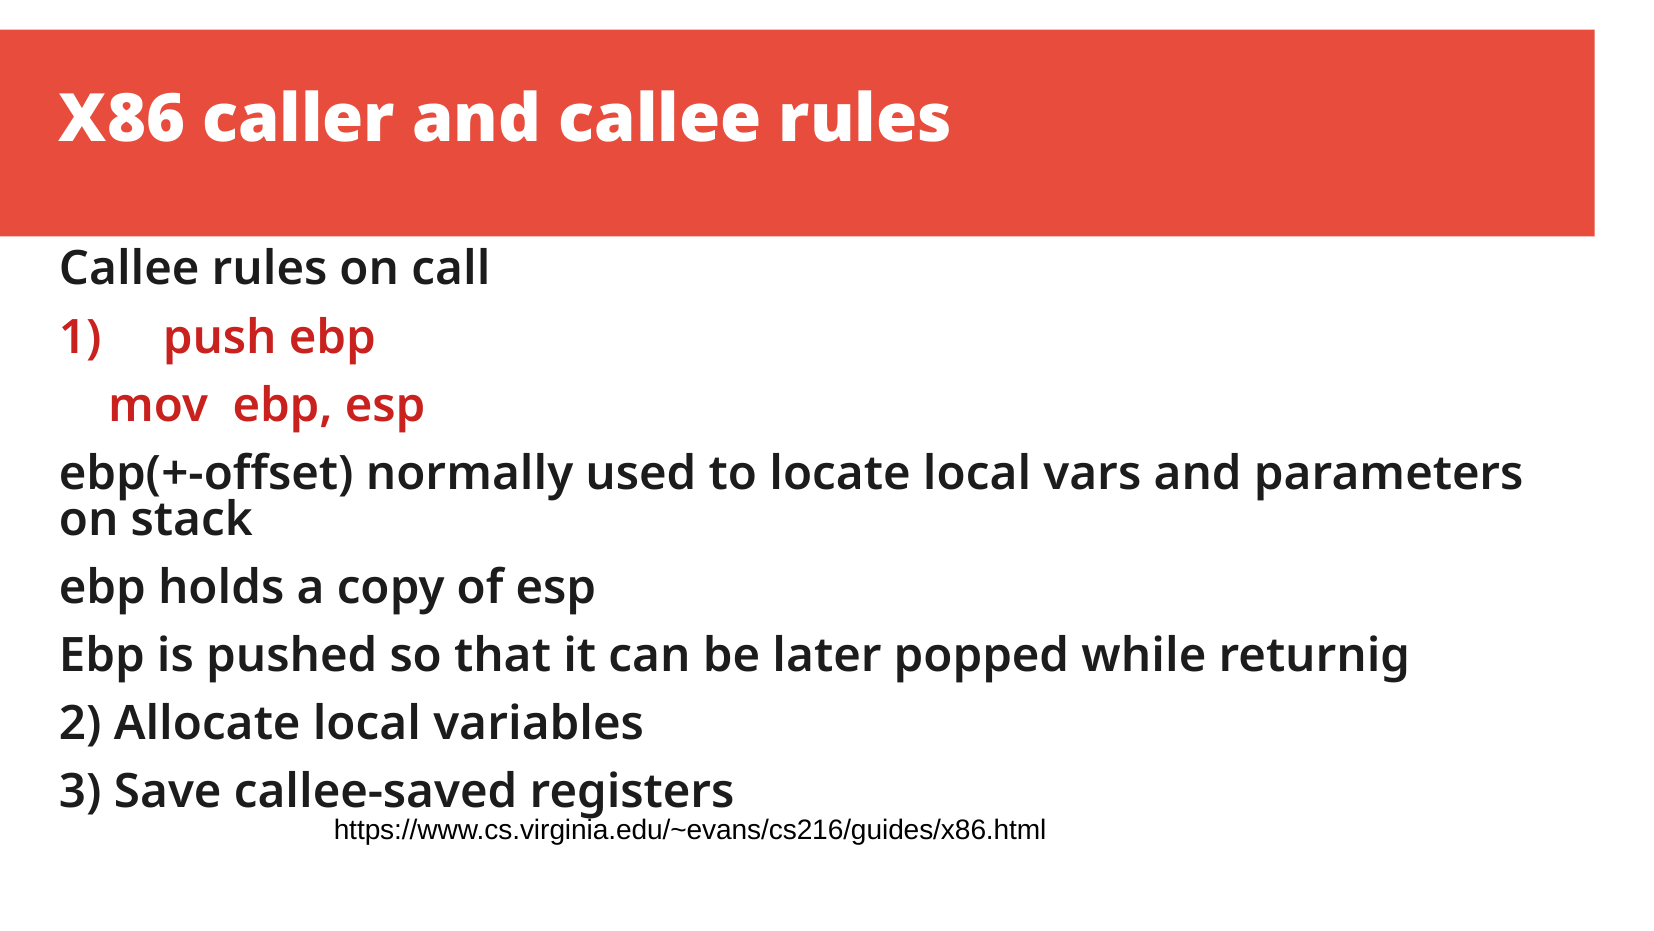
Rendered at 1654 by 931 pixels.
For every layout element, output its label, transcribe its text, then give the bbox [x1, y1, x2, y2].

list Callee rules on call 1) push ebp mov ebp, esp ebp(+-offset) normally used to locate local vars and parameters on stack ebp holds a copy of esp Ebp is pushed so that it can be later popped while returnig 2) Allocate local variables 3) Save callee-saved registers [59, 243, 1565, 820]
text_box https://www.cs.virginia.edu/~evans/cs216/guides/x86.html [318, 806, 1455, 853]
title X86 caller and callee rules [59, 44, 1595, 156]
